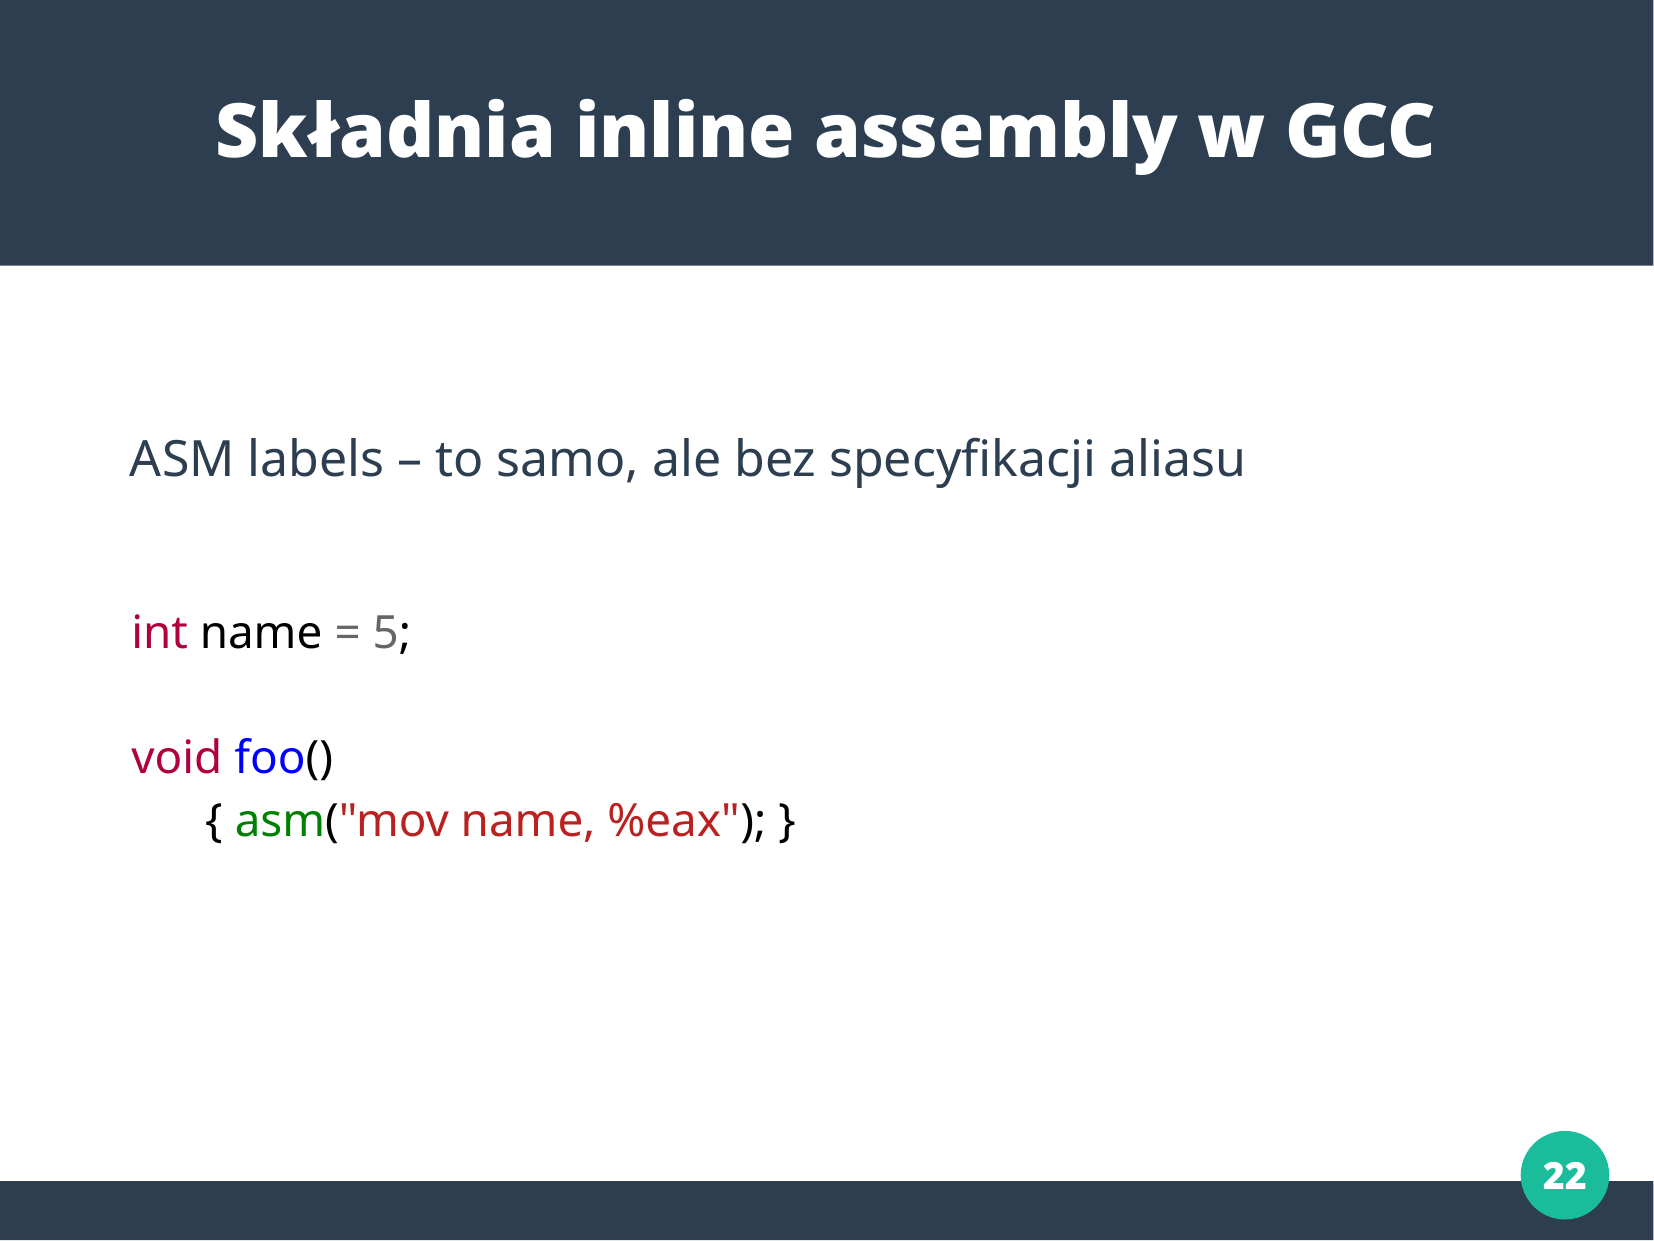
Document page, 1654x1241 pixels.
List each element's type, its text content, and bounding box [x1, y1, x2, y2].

title Składnia inline assembly w GCC [59, 49, 1595, 207]
list ASM labels – to samo, ale bez specyfikacji aliasu [59, 324, 1595, 1152]
text_box int name = 5; void foo() { asm("mov name, %eax"); } [116, 591, 1062, 841]
